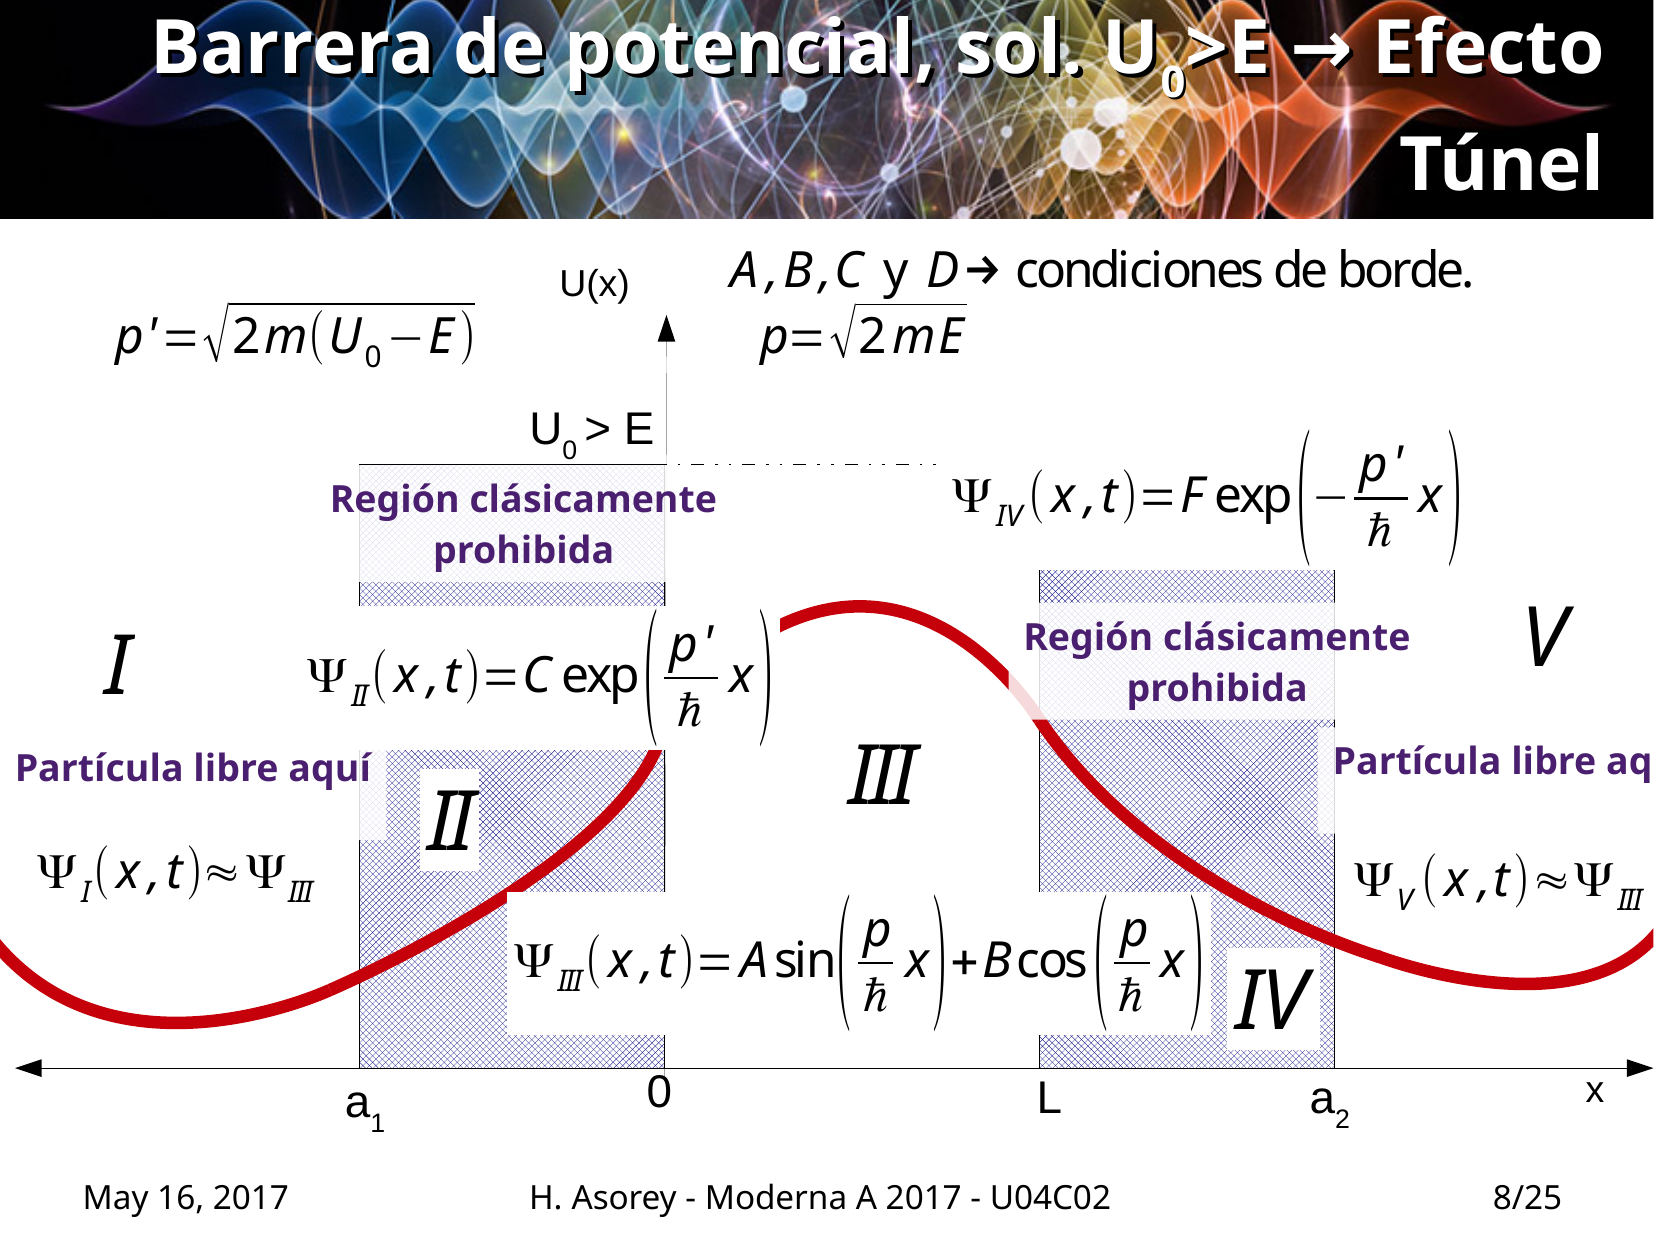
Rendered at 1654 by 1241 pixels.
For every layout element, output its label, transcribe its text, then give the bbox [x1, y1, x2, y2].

text_box [359, 582, 665, 606]
text_box a1 [330, 1068, 401, 1159]
text_box Región clásicamente prohibida [1008, 602, 1369, 710]
chart [105, 300, 483, 375]
text_box 0 [631, 1059, 703, 1150]
text_box [359, 904, 665, 1069]
chart [945, 427, 1470, 571]
text_box [359, 750, 648, 969]
chart [96, 615, 136, 716]
chart [1515, 585, 1585, 687]
text_box U0 > E [514, 395, 670, 465]
chart [1347, 848, 1648, 918]
text_box x [1570, 1061, 1642, 1152]
chart [506, 892, 1211, 1035]
text_box [524, 750, 665, 892]
text_box [1039, 732, 1335, 1069]
text_box Región clásicamente prohibida [315, 465, 675, 572]
text_box U(x) [544, 255, 646, 346]
title Barrera de potencial, sol. U0>E → Efecto Túnel [45, 15, 1606, 191]
chart [840, 723, 922, 826]
text_box a2 [1294, 1065, 1366, 1156]
text_box [1039, 571, 1335, 602]
text_box Partícula libre aquí [1317, 727, 1654, 834]
chart [420, 769, 480, 871]
chart [1227, 948, 1321, 1051]
chart [30, 840, 319, 910]
text_box [1048, 720, 1335, 933]
chart [720, 239, 1480, 367]
text_box L [1021, 1065, 1093, 1156]
picture [0, 0, 1654, 219]
text_box Partícula libre aquí [0, 733, 360, 841]
chart [300, 606, 781, 750]
